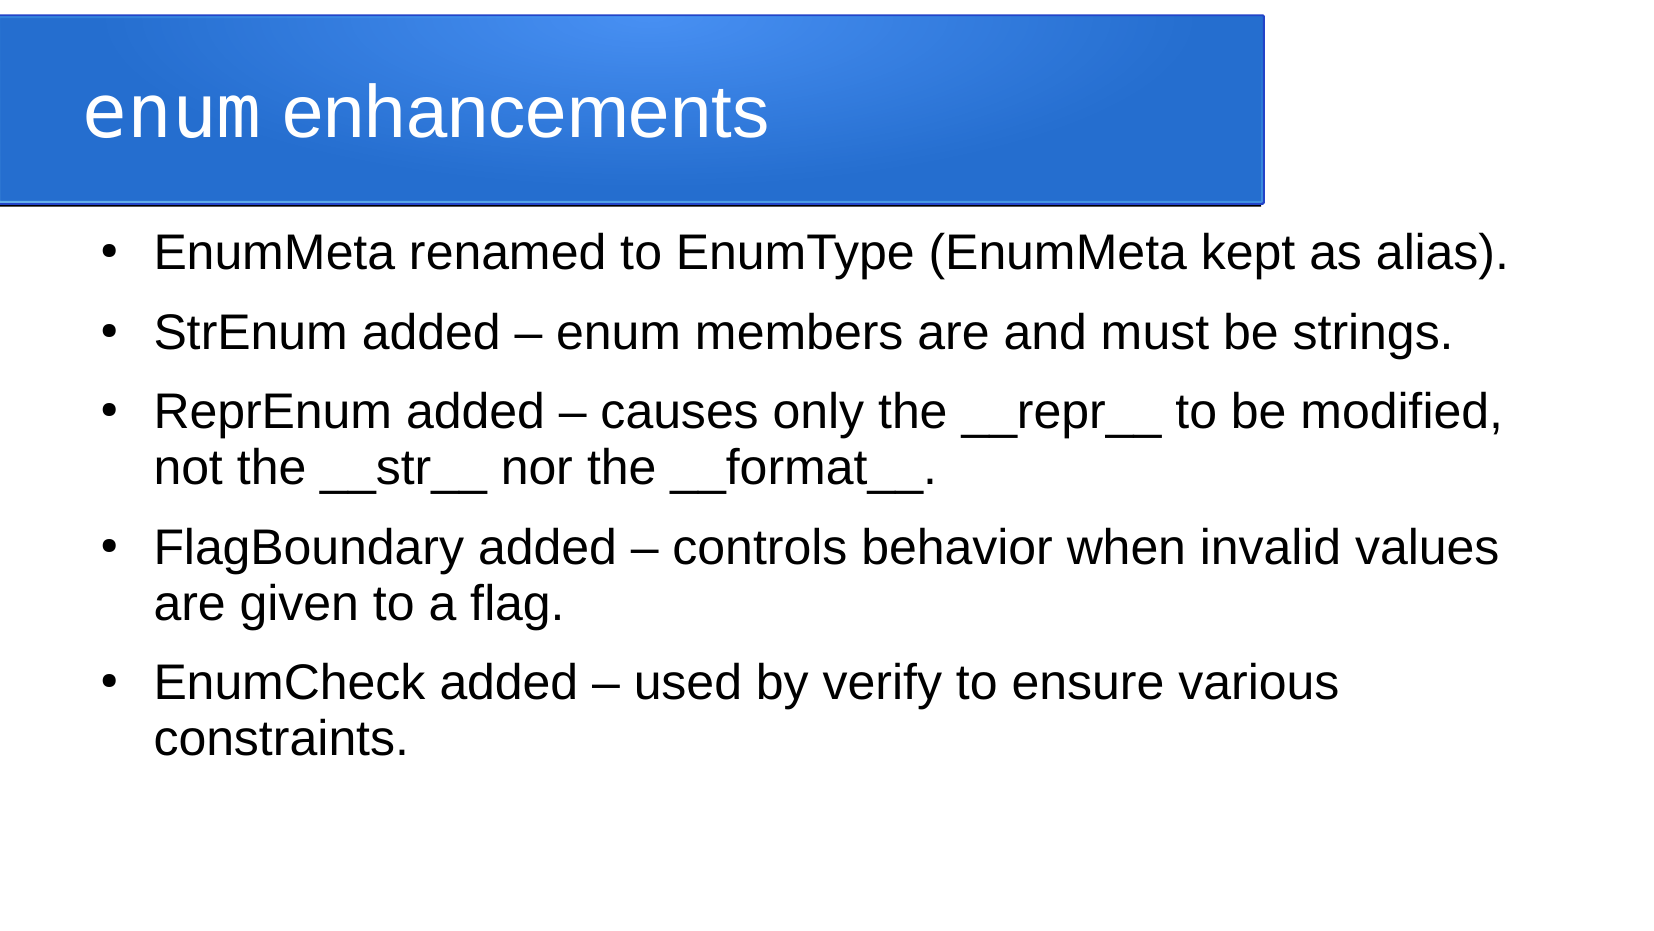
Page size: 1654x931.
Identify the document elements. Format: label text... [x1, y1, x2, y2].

list EnumMeta renamed to EnumType (EnumMeta kept as alias). StrEnum added – enum members are and must be strings. ReprEnum added – causes only the __repr__ to be modified, not the __str__ nor the __format__. FlagBoundary added – controls behavior when invalid values are given to a flag. EnumCheck added – used by verify to ensure various constraints. [82, 224, 1571, 856]
title enum enhancements [82, 35, 1235, 189]
